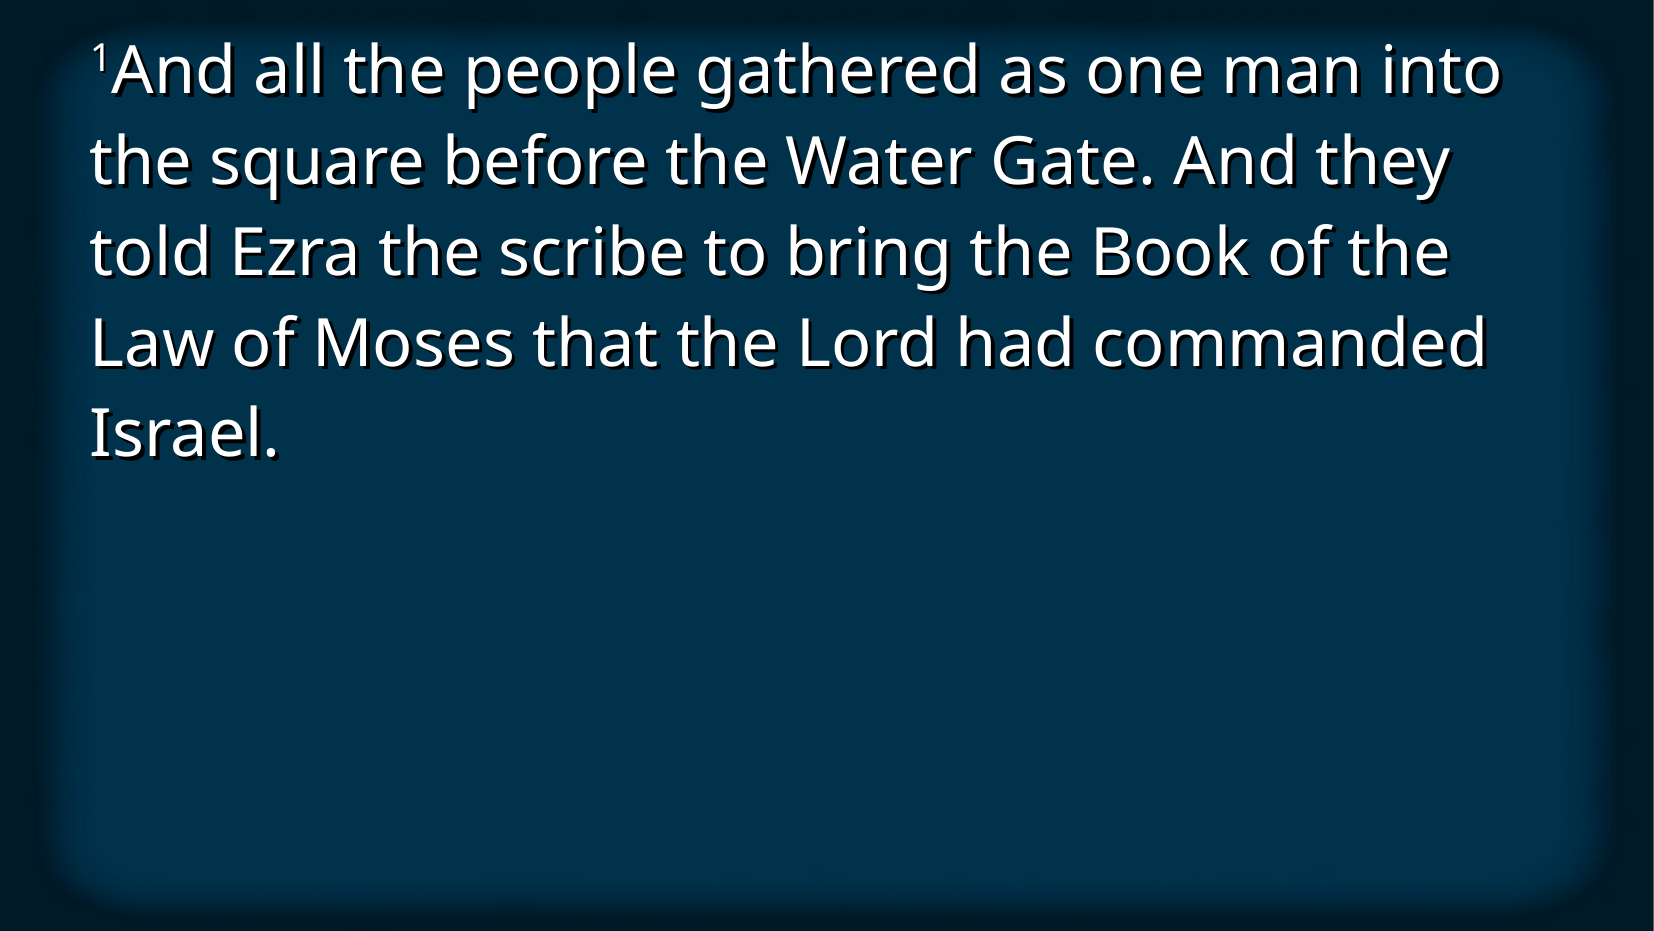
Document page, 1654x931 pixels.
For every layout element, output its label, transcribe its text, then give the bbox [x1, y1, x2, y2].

text_box 1And all the people gathered as one man into the square before the Water Gate. And they told Ezra the scribe to bring the Book of the Law of Moses that the Lord had commanded Israel. [75, 15, 1576, 385]
picture [0, 0, 1654, 931]
